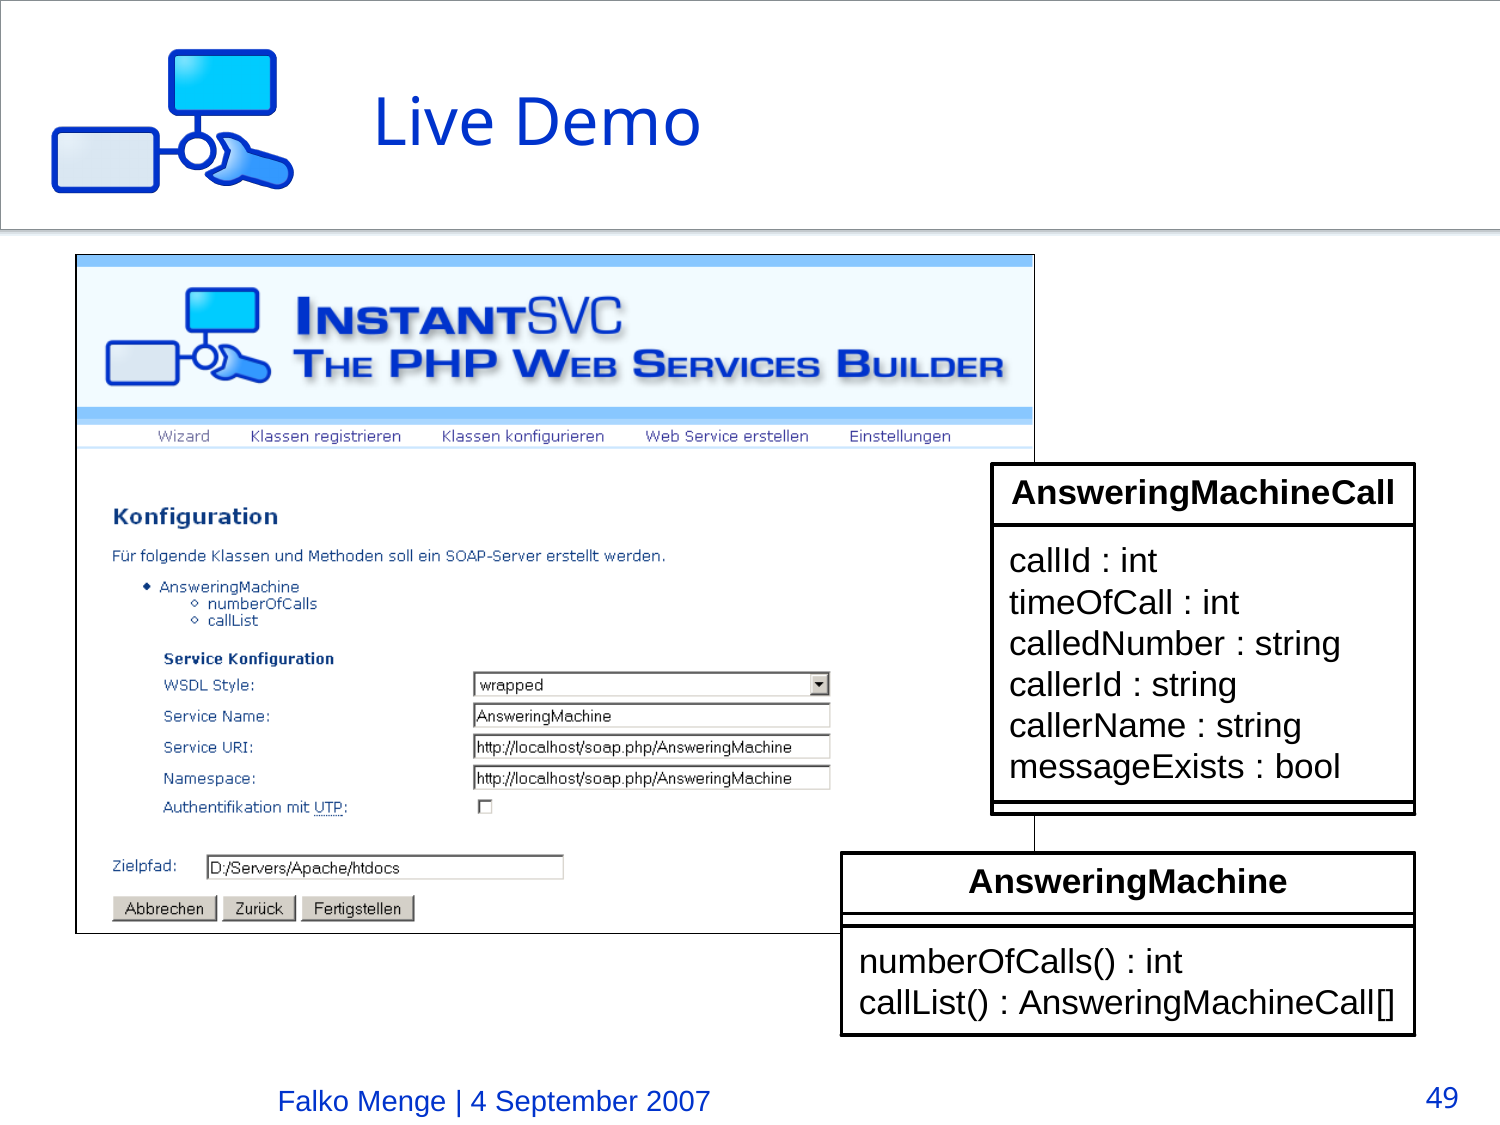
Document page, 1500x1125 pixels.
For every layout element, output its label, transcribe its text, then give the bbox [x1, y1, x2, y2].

chart [832, 455, 1424, 1044]
picture [8, 19, 310, 224]
picture [0, 230, 1500, 236]
picture [76, 255, 1034, 933]
title Live Demo [372, 19, 1500, 221]
